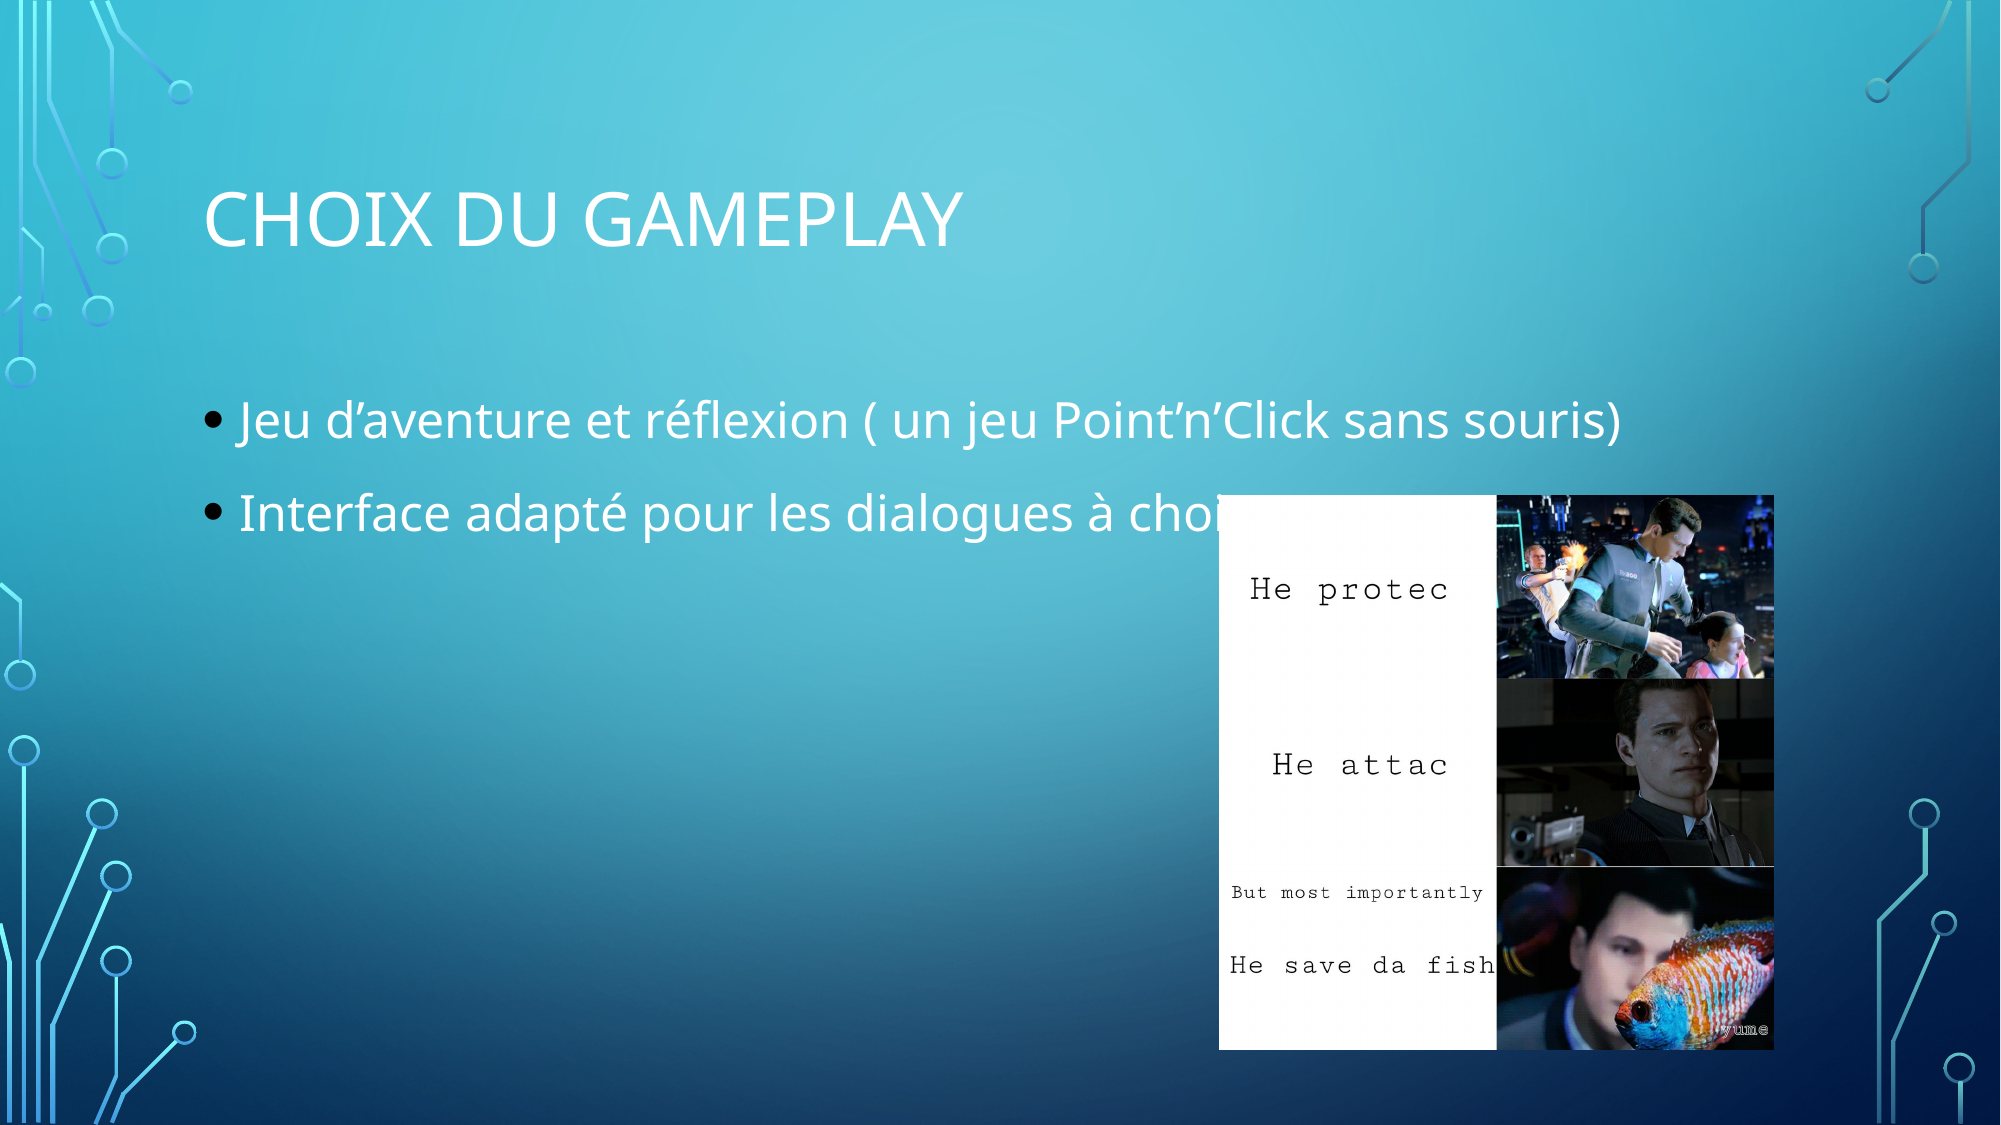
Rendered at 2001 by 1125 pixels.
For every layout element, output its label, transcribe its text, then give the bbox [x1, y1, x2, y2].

list Jeu d’aventure et réflexion ( un jeu Point’n’Click sans souris) Interface adapté pour les dialogues à choix [187, 369, 1813, 951]
picture [1219, 495, 1774, 1051]
title Choix du gameplay [187, 101, 1813, 344]
